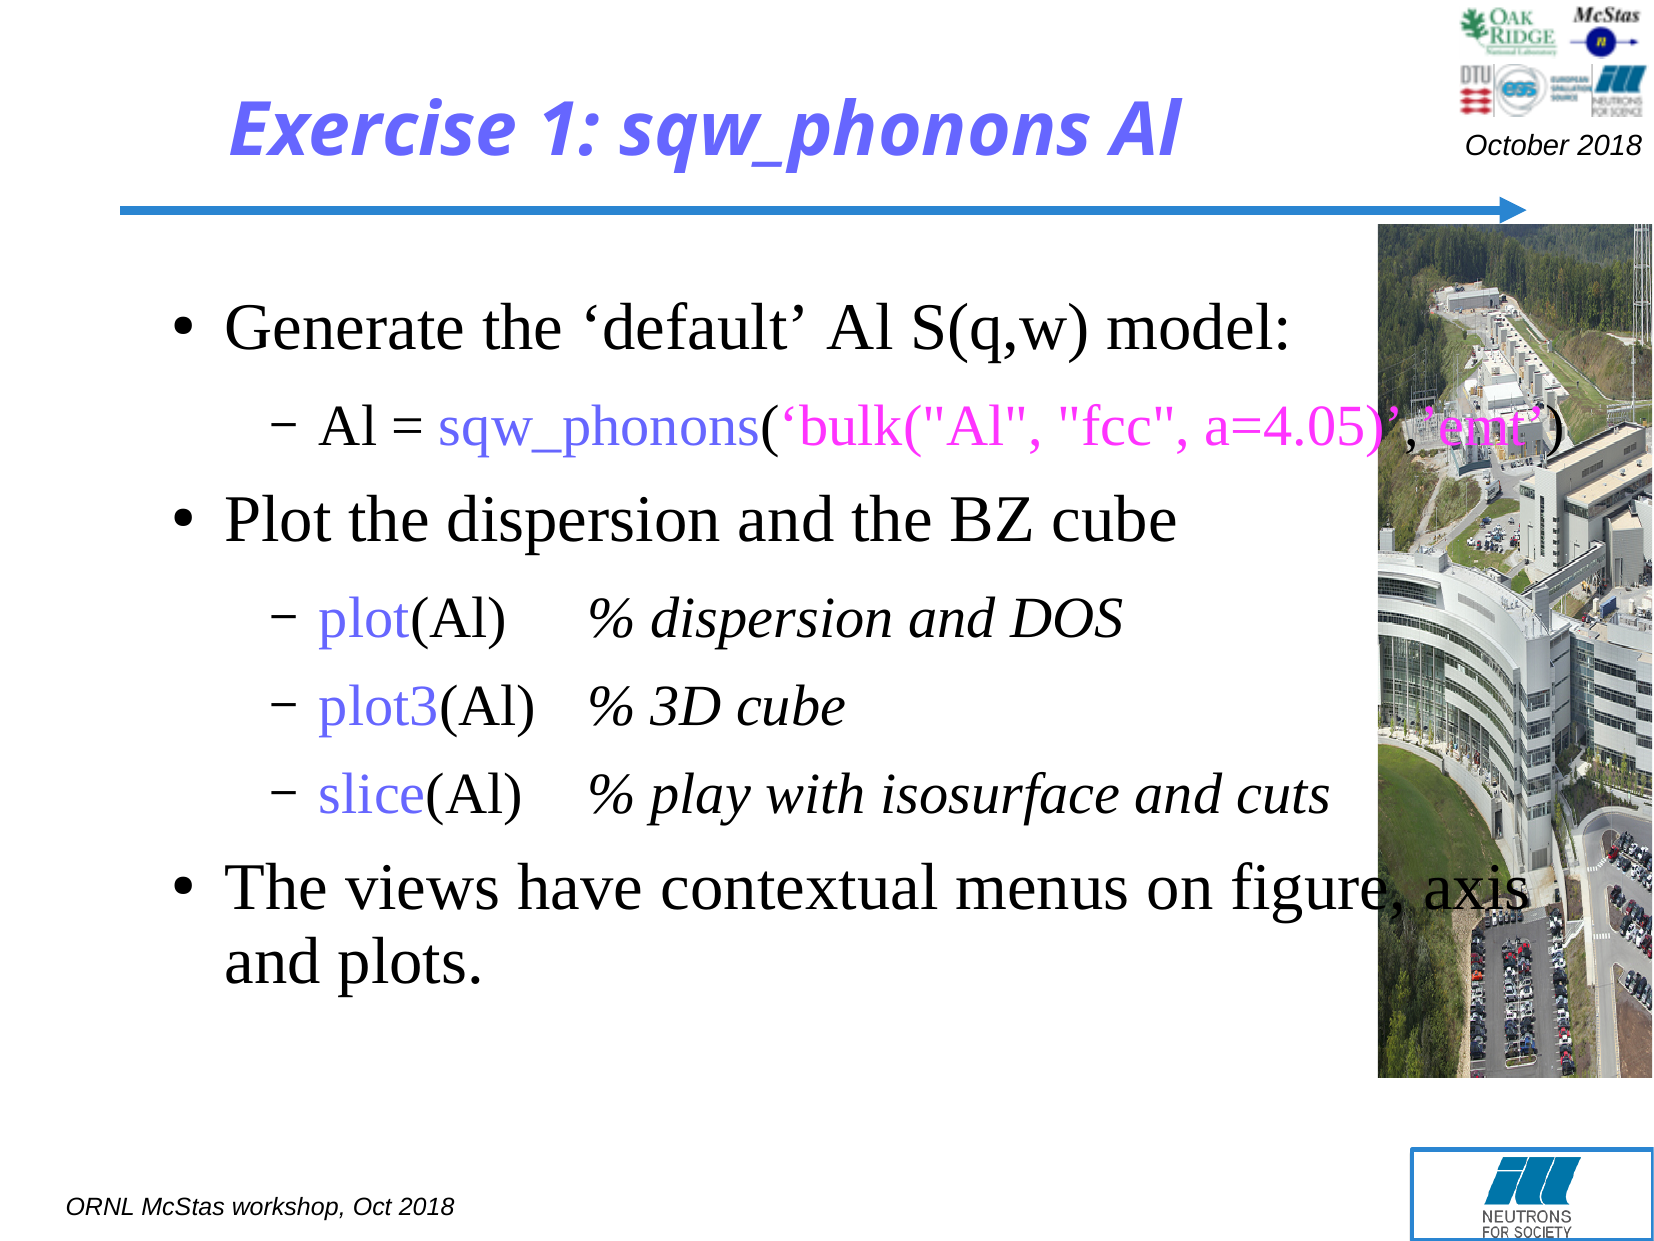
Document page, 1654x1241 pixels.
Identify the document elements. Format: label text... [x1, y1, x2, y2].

picture [1458, 6, 1650, 59]
list Generate the ‘default’ Al S(q,w) model: Al = sqw_phonons(‘bulk("Al", "fcc", a=4.05)’,’emt’) Plot the dispersion and the BZ cube plot(Al) % dispersion and DOS plot3(Al) % 3D cube slice(Al) % play with isosurface and cuts The views have contextual menus on figure, axis and plots. [82, 290, 1571, 1010]
picture [1377, 224, 1653, 1078]
picture [1459, 64, 1649, 117]
title Exercise 1: sqw_phonons Al [82, 49, 1328, 203]
picture [1479, 1153, 1583, 1241]
